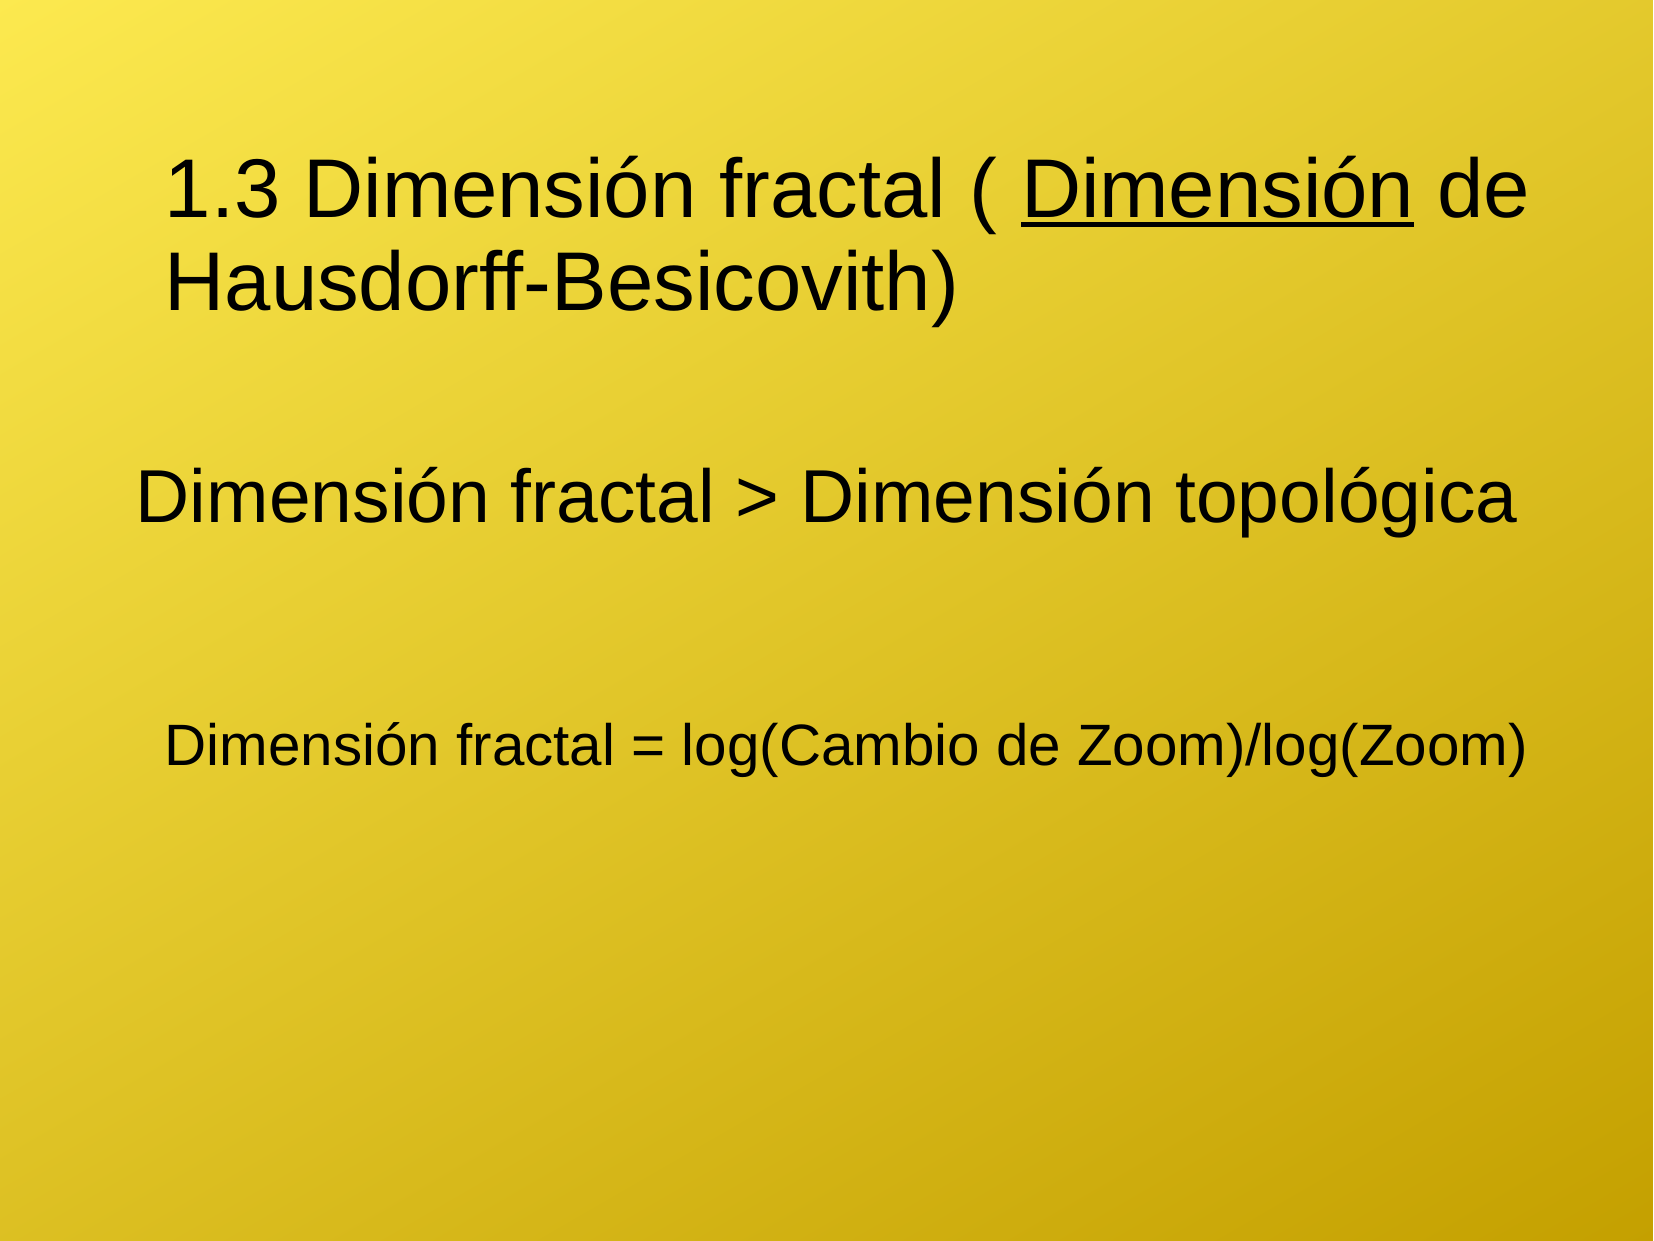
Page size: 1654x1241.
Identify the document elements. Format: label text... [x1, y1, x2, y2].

text_box 1.3 Dimensión fractal ( Dimensión de Hausdorff-Besicovith) [150, 135, 1545, 337]
text_box Dimensión fractal > Dimensión topológica [121, 447, 1591, 631]
text_box Dimensión fractal = log(Cambio de Zoom)/log(Zoom) [150, 705, 1545, 786]
